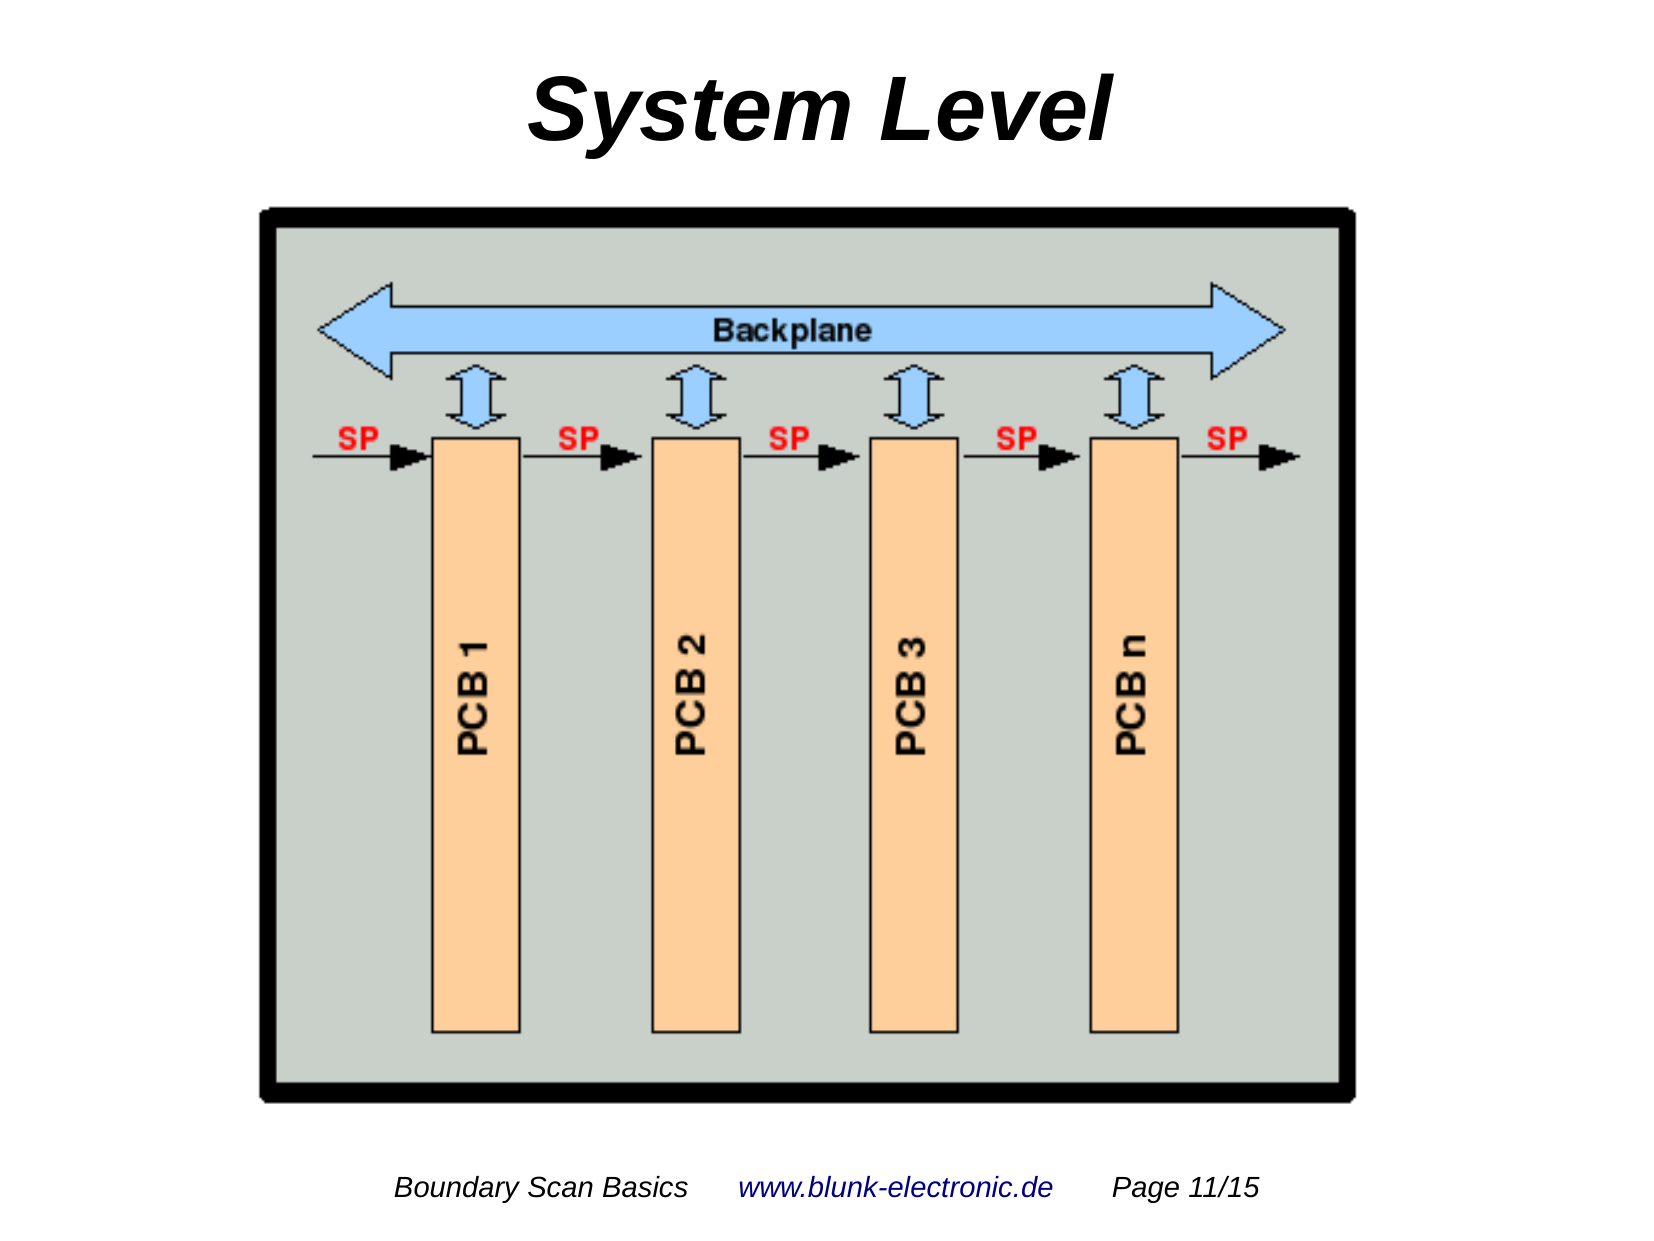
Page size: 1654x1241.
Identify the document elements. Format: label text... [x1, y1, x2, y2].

text_box Boundary Scan Basics www.blunk-electronic.de Page <number>/15 [29, 1163, 1625, 1216]
picture [248, 213, 1371, 1123]
title System Level [76, 5, 1566, 213]
